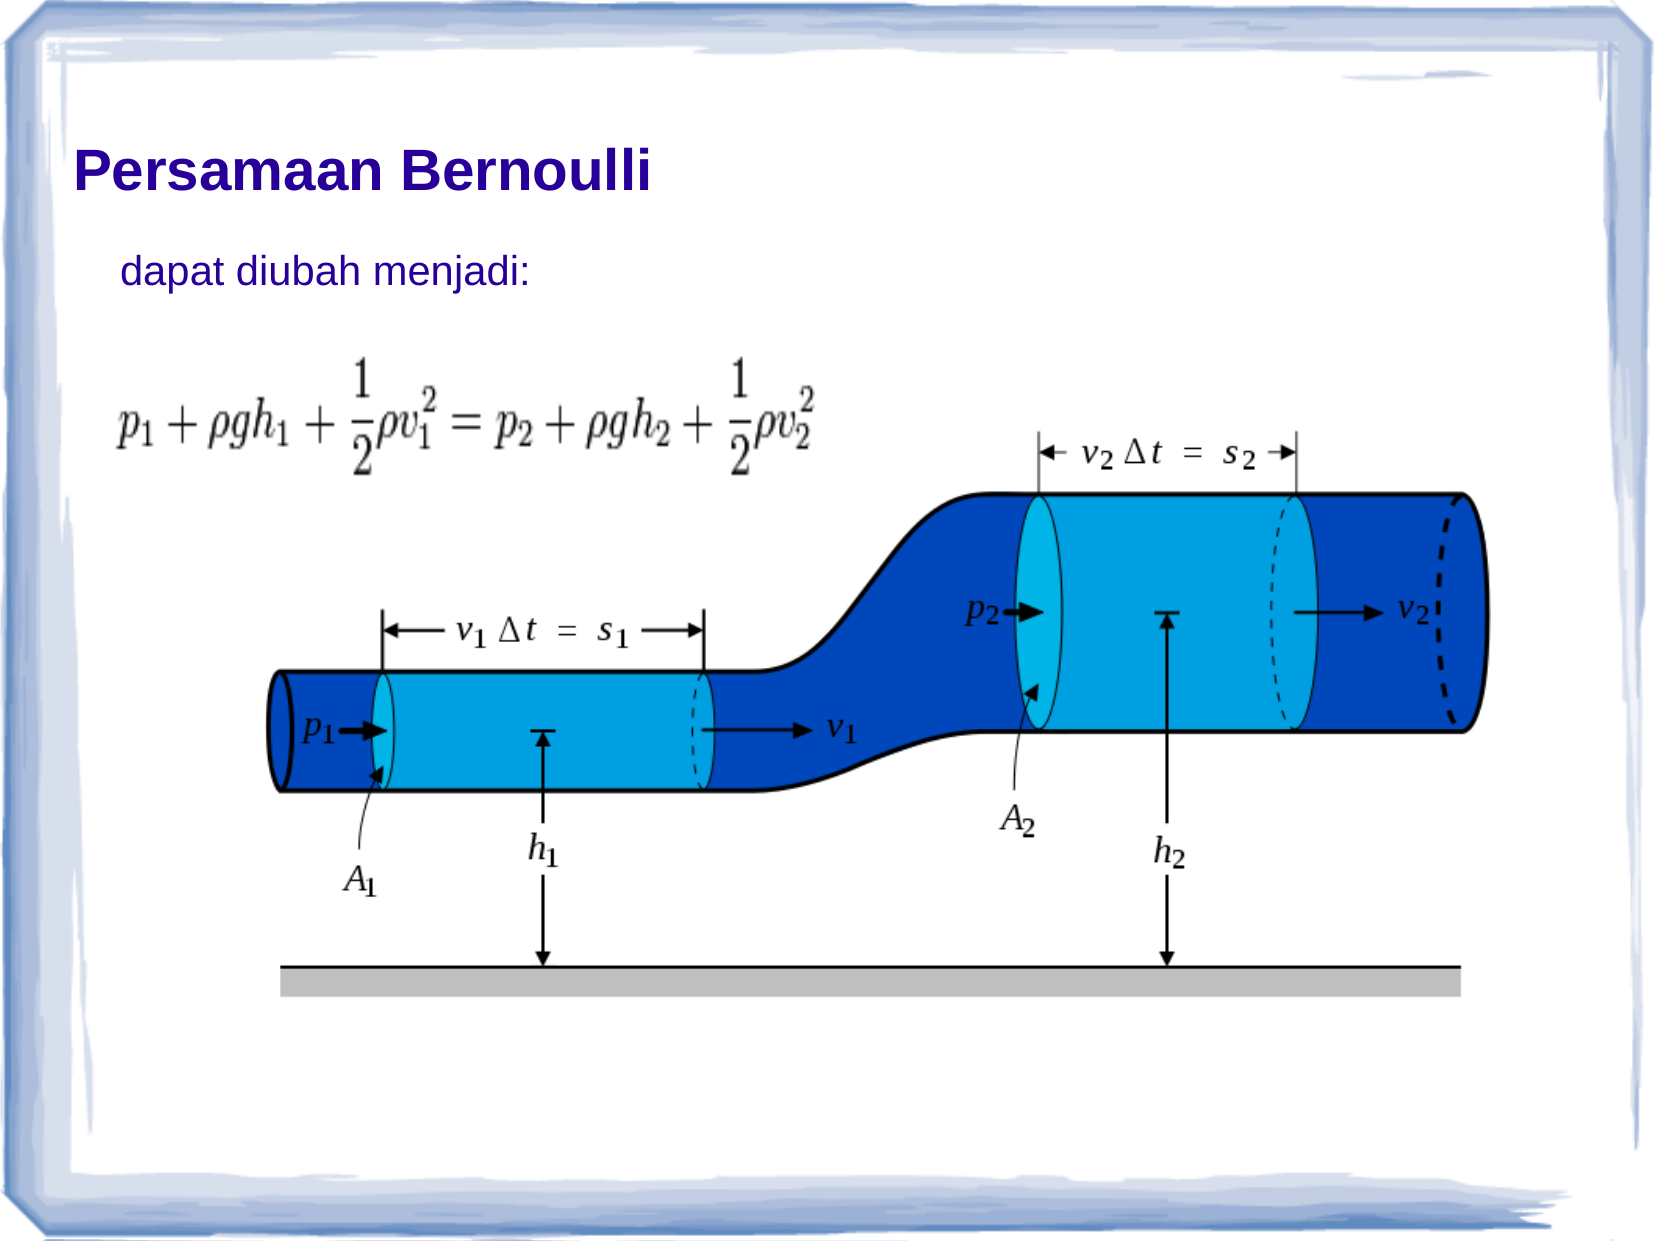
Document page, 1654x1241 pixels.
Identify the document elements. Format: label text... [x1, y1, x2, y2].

picture [0, 0, 1654, 1241]
title Persamaan Bernoulli [73, 120, 734, 221]
title dapat diubah menjadi: [120, 220, 781, 322]
